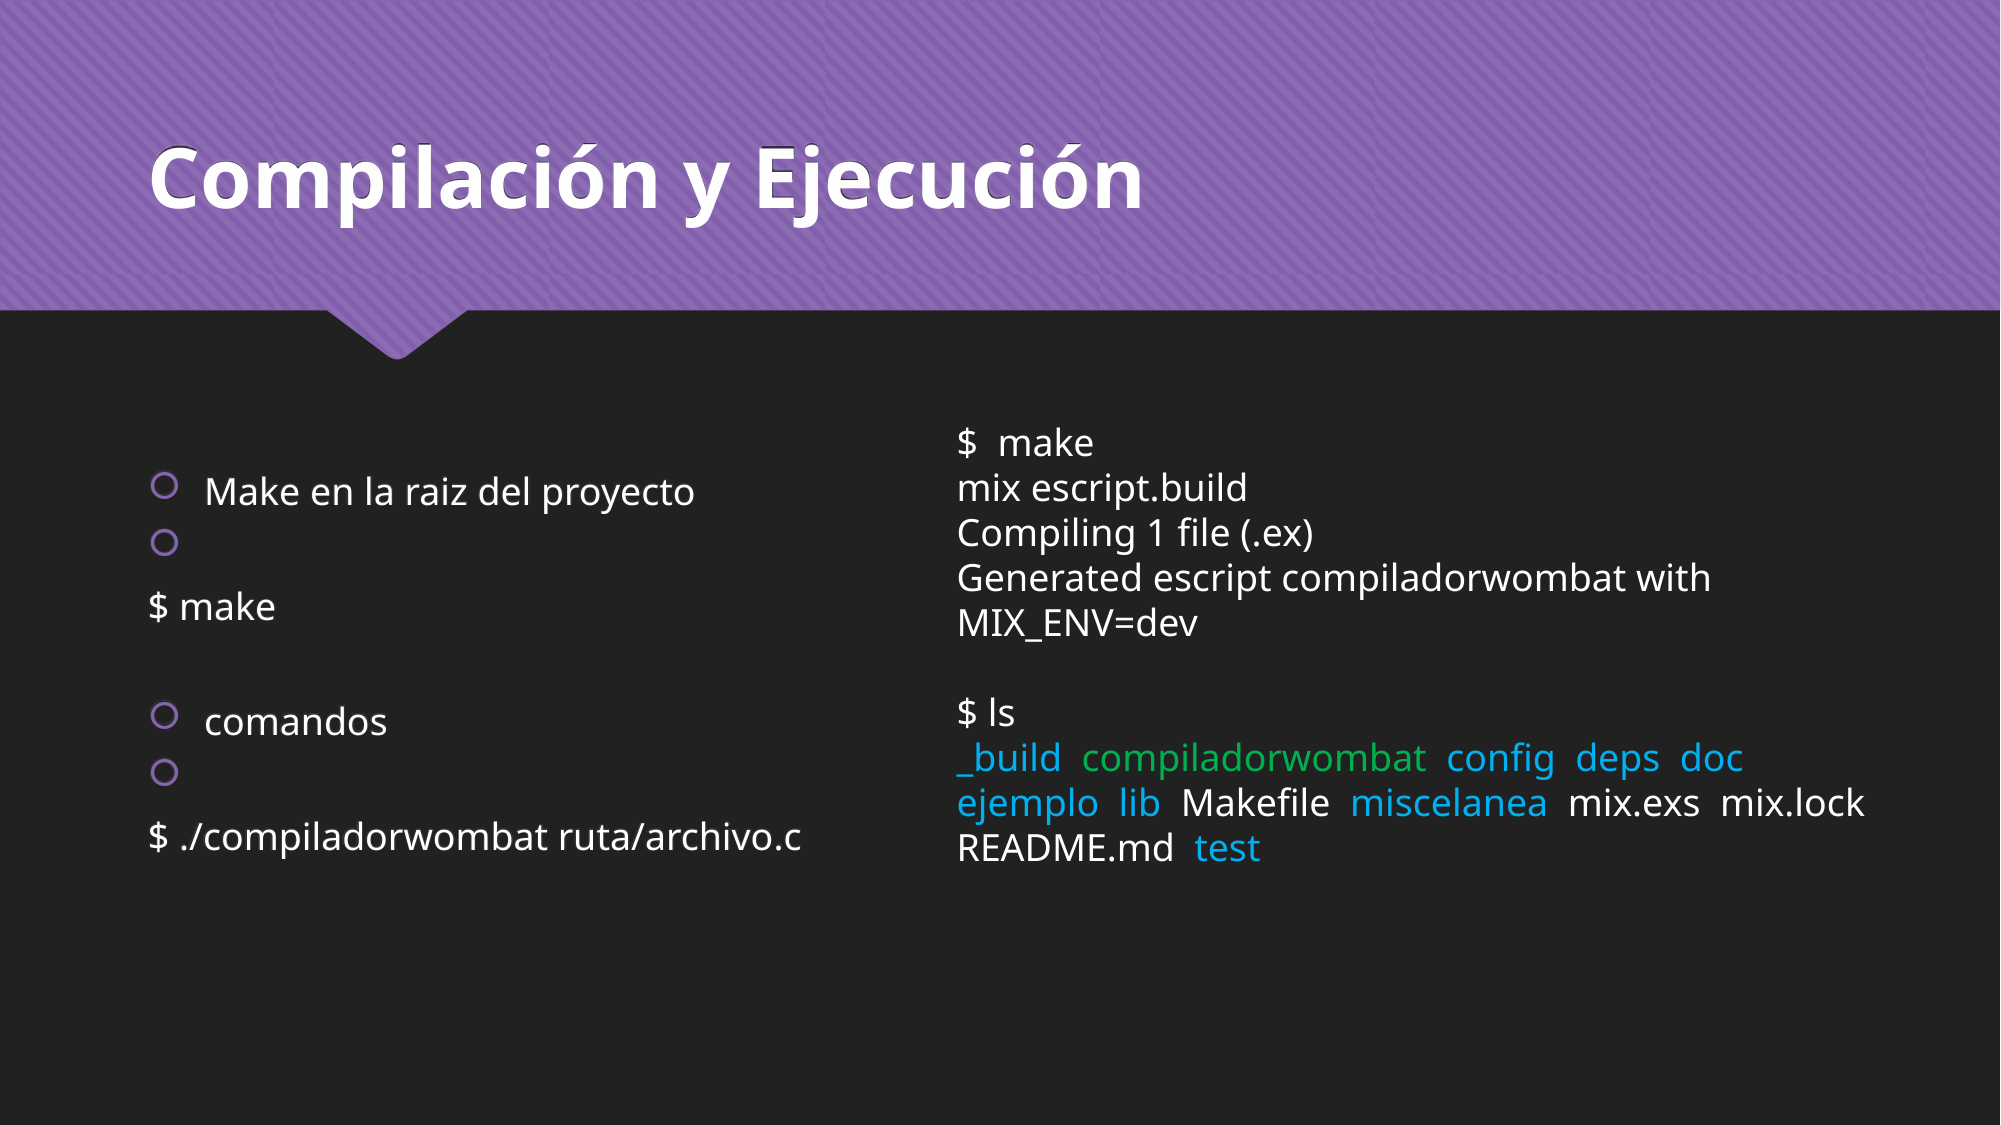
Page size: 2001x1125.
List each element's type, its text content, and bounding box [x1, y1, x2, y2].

title Compilación y Ejecución [132, 73, 1868, 233]
picture [1, 1, 1999, 357]
list Make en la raiz del proyecto $ make comandos $ ./compiladorwombat ruta/archivo.c [132, 364, 865, 962]
text_box $ make mix escript.build Compiling 1 file (.ex) Generated escript compiladorwombat with MIX_ENV=dev $ ls _build compiladorwombat config deps doc ejemplo lib Makefile miscelanea mix.exs mix.lock README.md test [941, 411, 1930, 1063]
